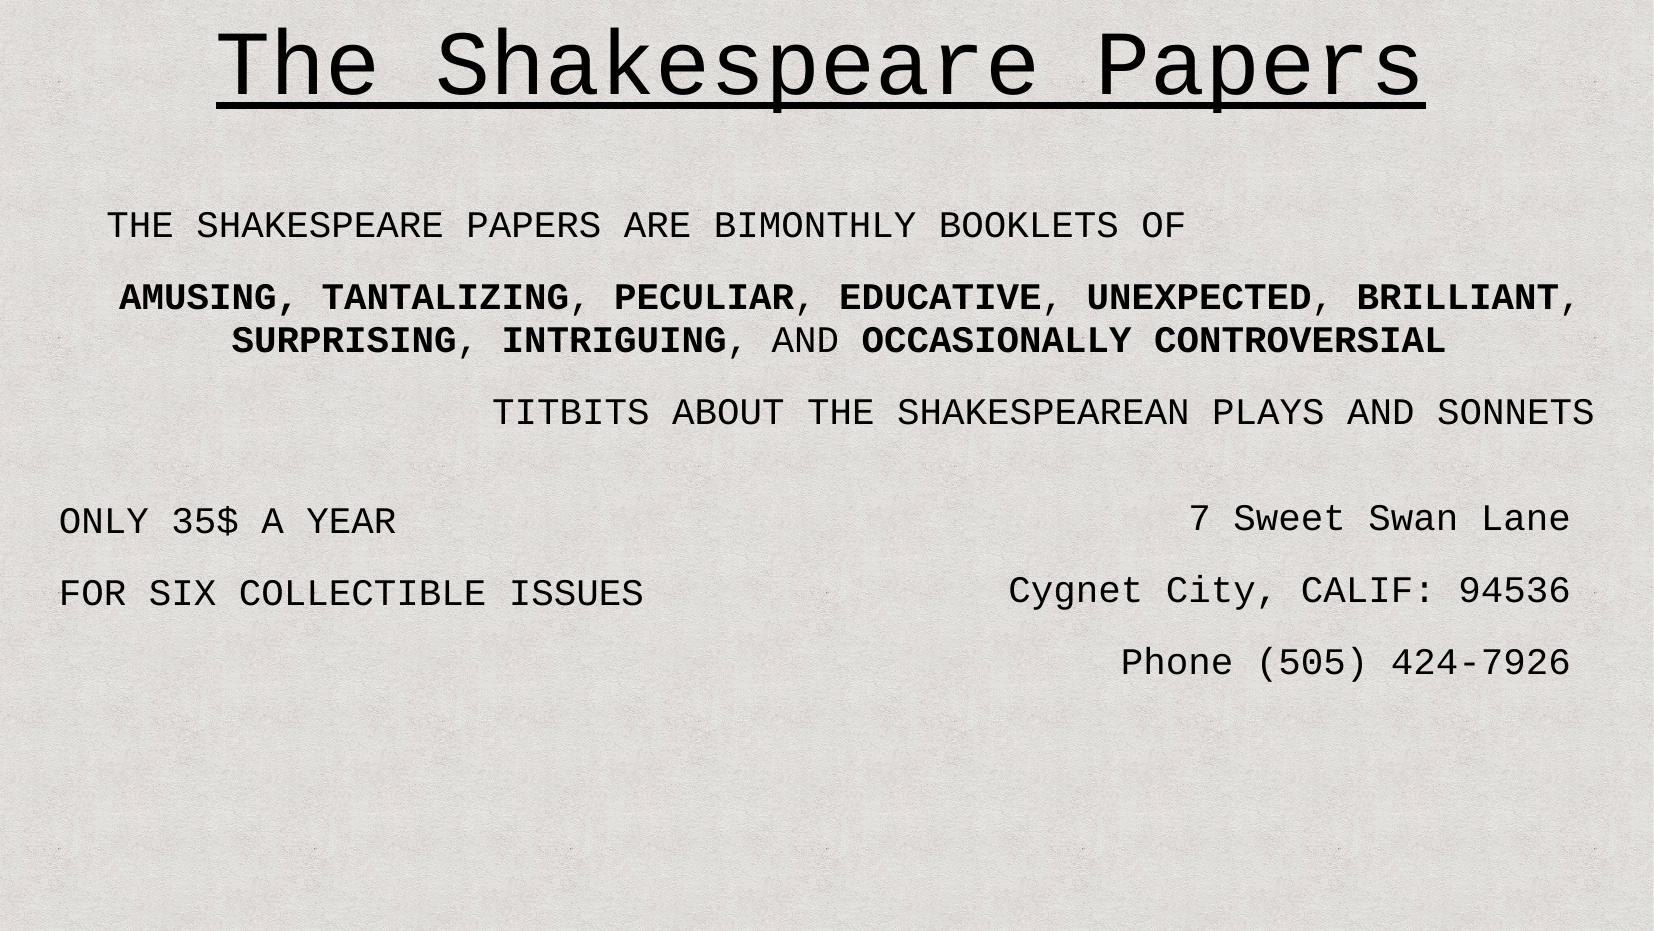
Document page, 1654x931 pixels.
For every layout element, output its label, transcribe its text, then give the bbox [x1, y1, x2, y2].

list ONLY 35$ A YEAR FOR SIX COLLECTIBLE ISSUES [59, 501, 656, 760]
list THE SHAKESPEARE PAPERS ARE BIMONTHLY BOOKLETS OF AMUSING, TANTALIZING, PECULIAR, EDUCATIVE, UNEXPECTED, BRILLIANT, SURPRISING, INTRIGUING, AND OCCASIONALLY CONTROVERSIAL TITBITS ABOUT THE SHAKESPEAREAN PLAYS AND SONNETS [106, 206, 1595, 464]
title The Shakespeare Papers [76, 0, 1565, 148]
list 7 Sweet Swan Lane Cygnet City, CALIF: 94536 Phone (505) 424-7926 [1003, 499, 1571, 757]
picture [0, 0, 1654, 931]
